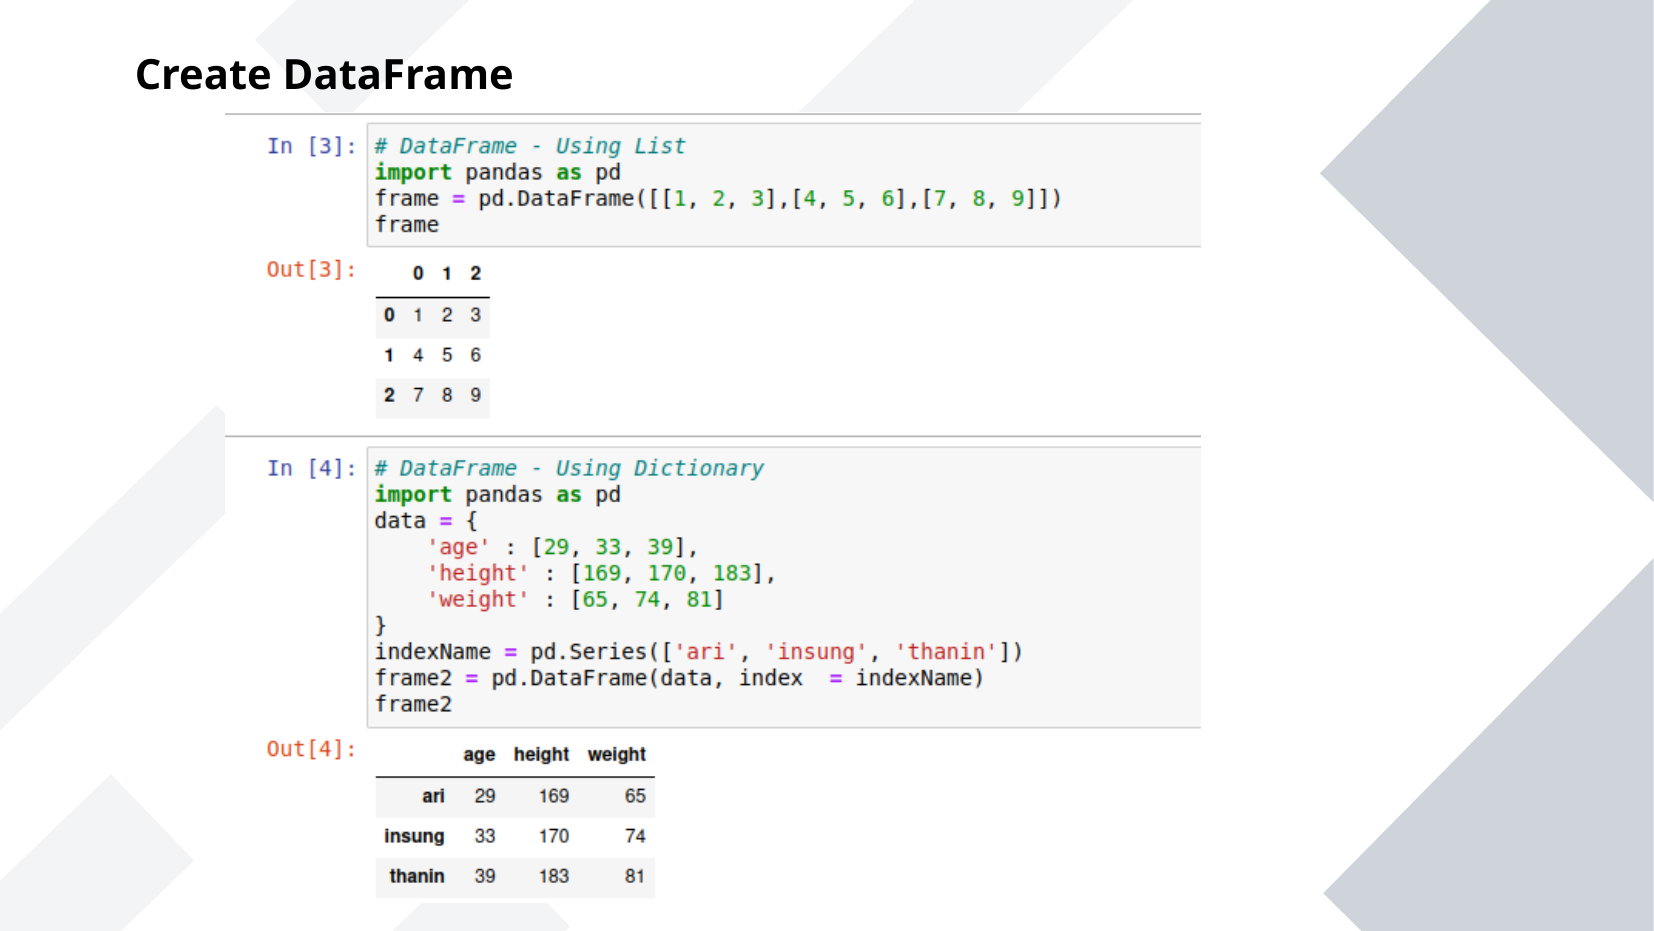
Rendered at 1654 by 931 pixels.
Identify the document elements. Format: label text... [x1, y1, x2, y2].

text_box Create DataFrame [120, 37, 1163, 159]
picture [225, 112, 1201, 903]
